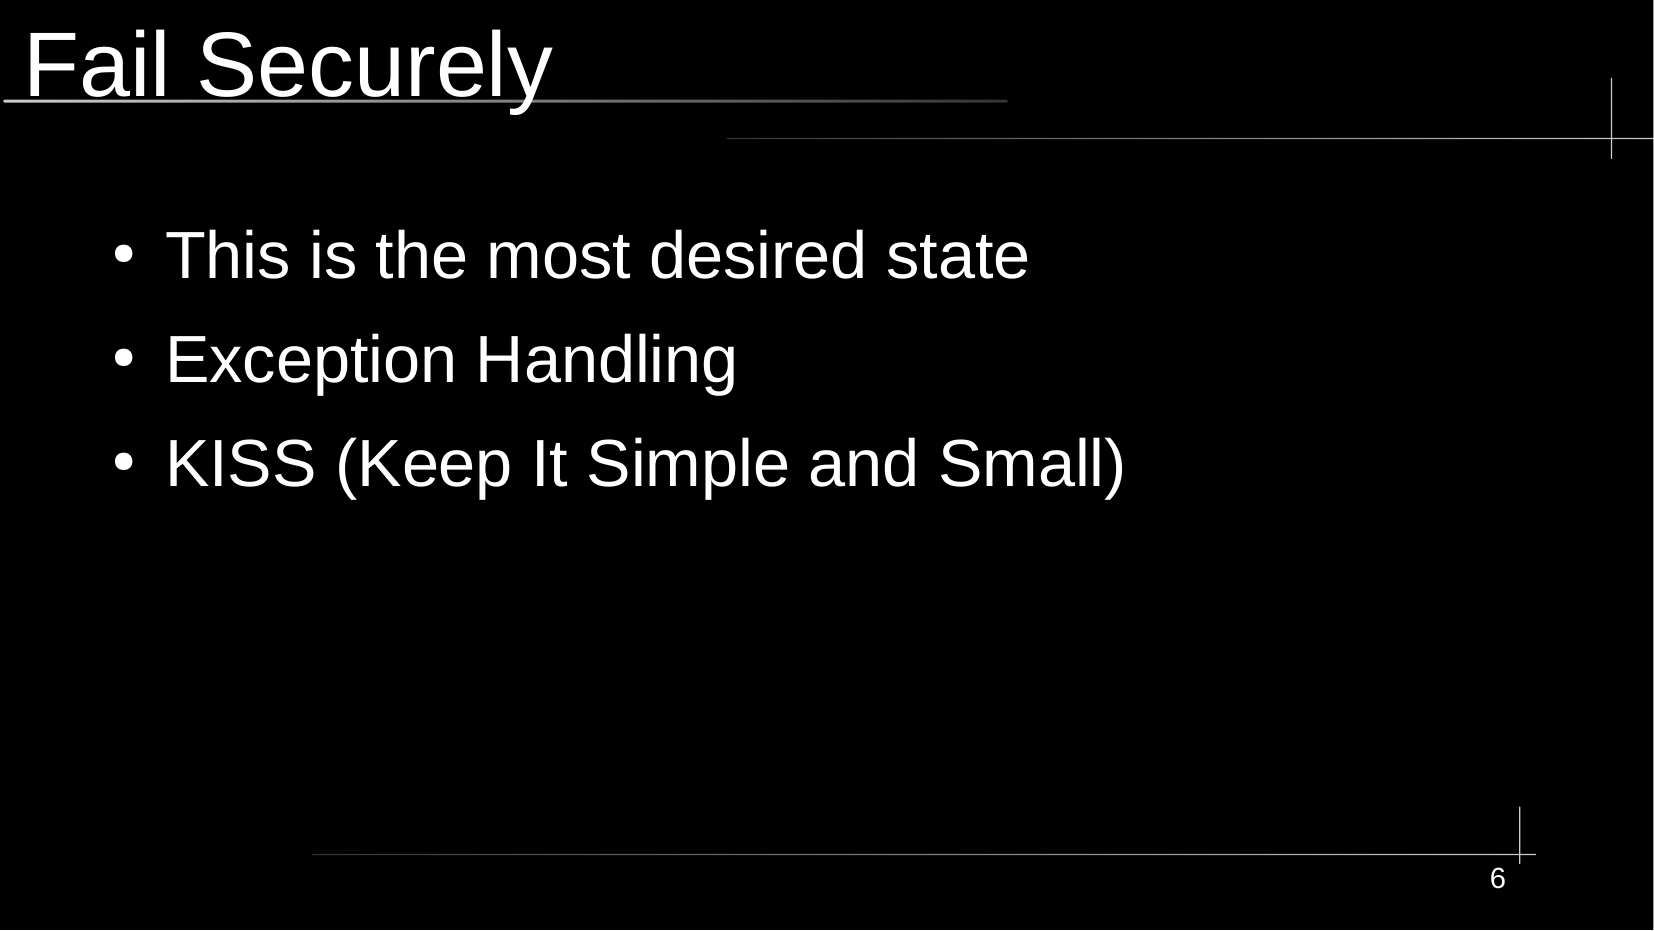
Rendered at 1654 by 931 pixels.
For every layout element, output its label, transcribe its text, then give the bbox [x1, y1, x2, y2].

list This is the most desired state Exception Handling KISS (Keep It Simple and Small) [94, 217, 1583, 851]
title Fail Securely [23, 11, 1589, 119]
